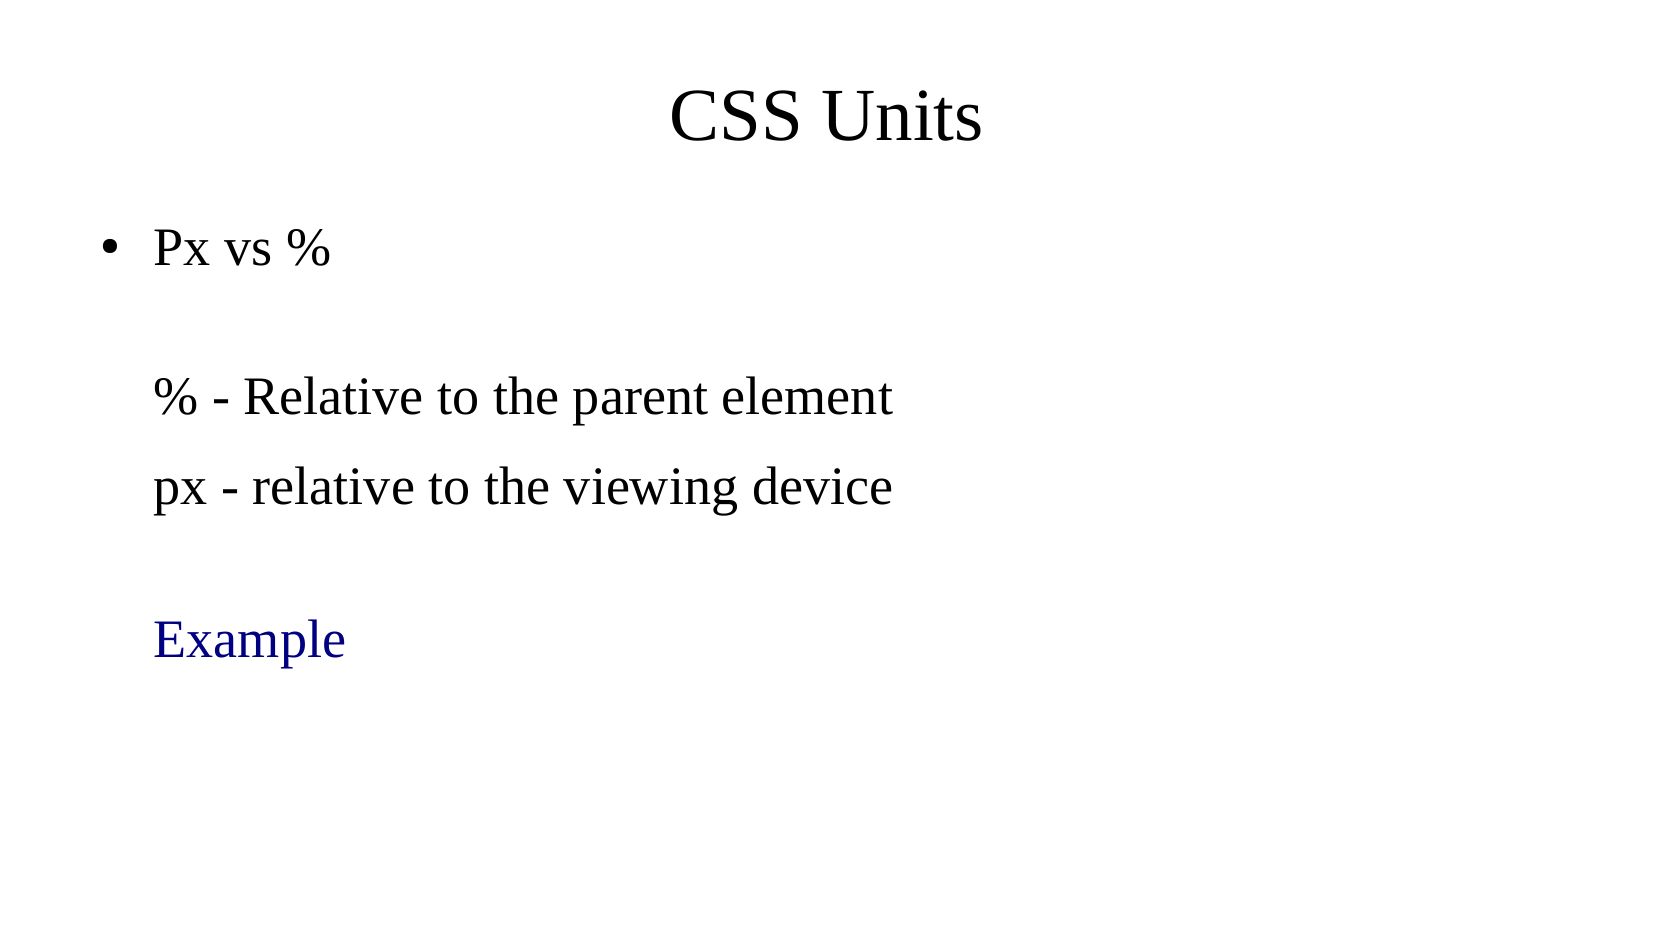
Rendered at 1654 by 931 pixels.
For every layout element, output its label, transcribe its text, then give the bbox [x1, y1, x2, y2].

list Px vs % % - Relative to the parent element px - relative to the viewing device Example [82, 217, 1571, 845]
title CSS Units [82, 37, 1571, 193]
